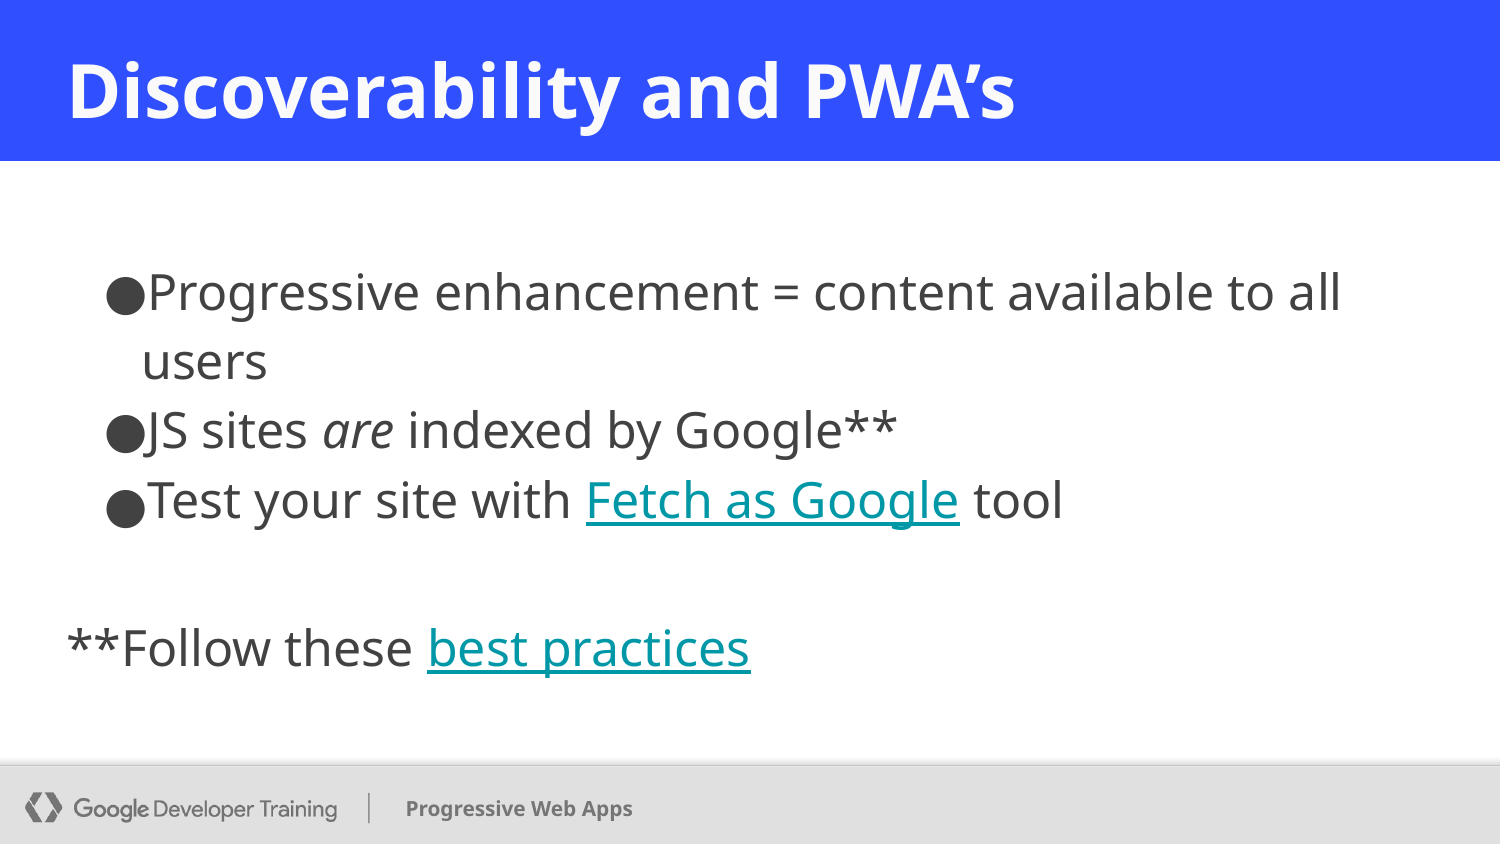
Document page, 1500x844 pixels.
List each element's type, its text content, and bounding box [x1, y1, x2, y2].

picture [0, 161, 1500, 844]
list Progressive enhancement = content available to all users JS sites are indexed by Google** Test your site with Fetch as Google tool **Follow these best practices [51, 176, 1449, 737]
title Discoverability and PWA’s [51, 28, 1449, 122]
